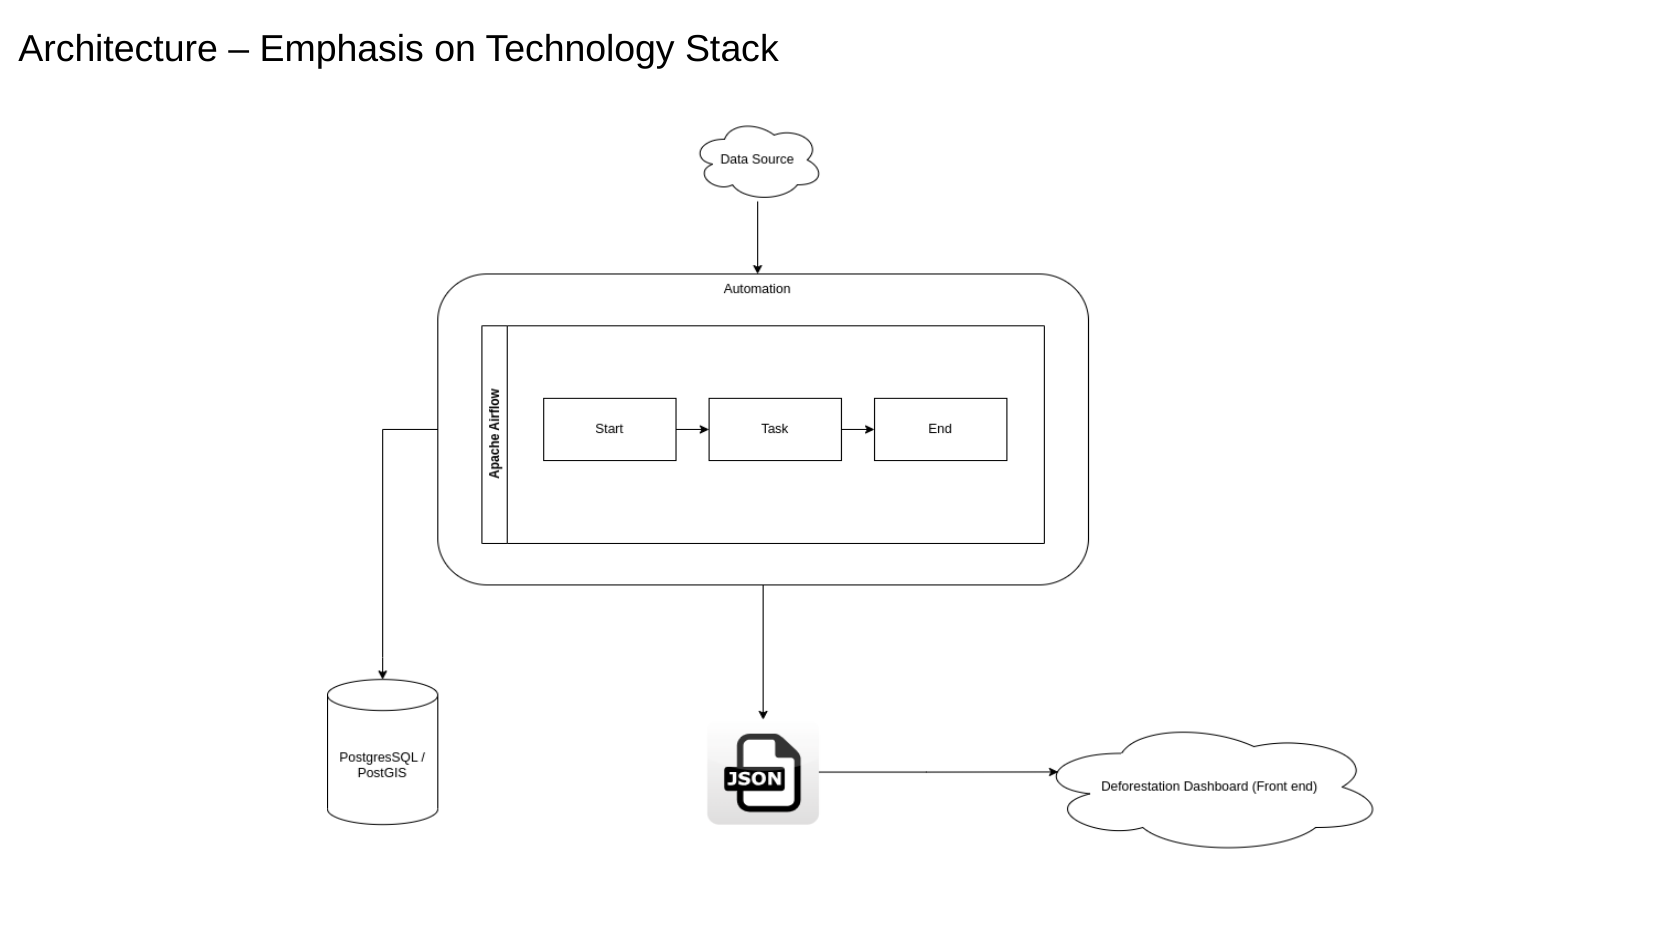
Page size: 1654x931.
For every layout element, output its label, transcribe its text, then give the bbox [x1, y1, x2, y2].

title Architecture – Emphasis on Technology Stack [0, 0, 798, 97]
picture [327, 118, 1388, 856]
